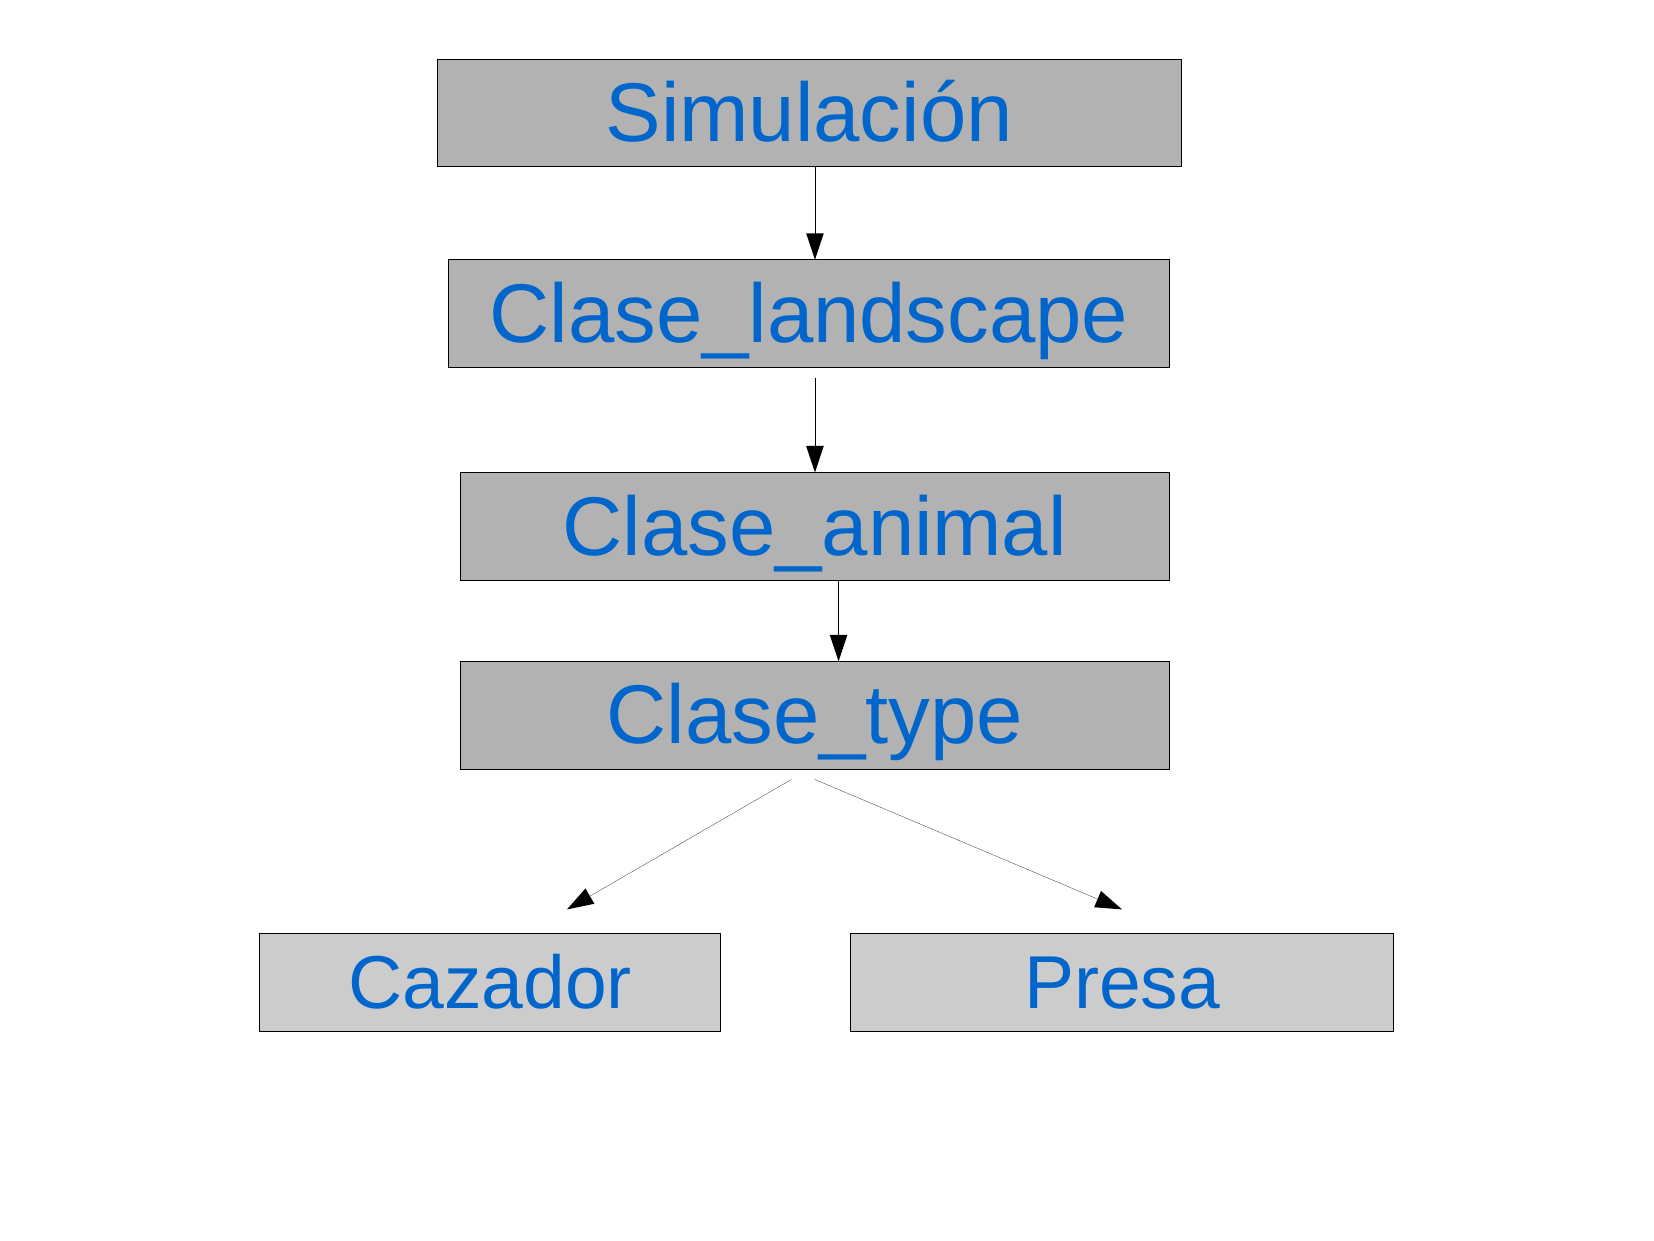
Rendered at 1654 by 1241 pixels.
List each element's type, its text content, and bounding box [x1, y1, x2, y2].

text_box Cazador [259, 933, 721, 1032]
text_box Simulación [437, 59, 1182, 167]
text_box Presa [850, 933, 1394, 1032]
text_box Clase_animal [460, 472, 1170, 581]
text_box Clase_landscape [448, 259, 1170, 368]
text_box Clase_type [460, 661, 1170, 770]
